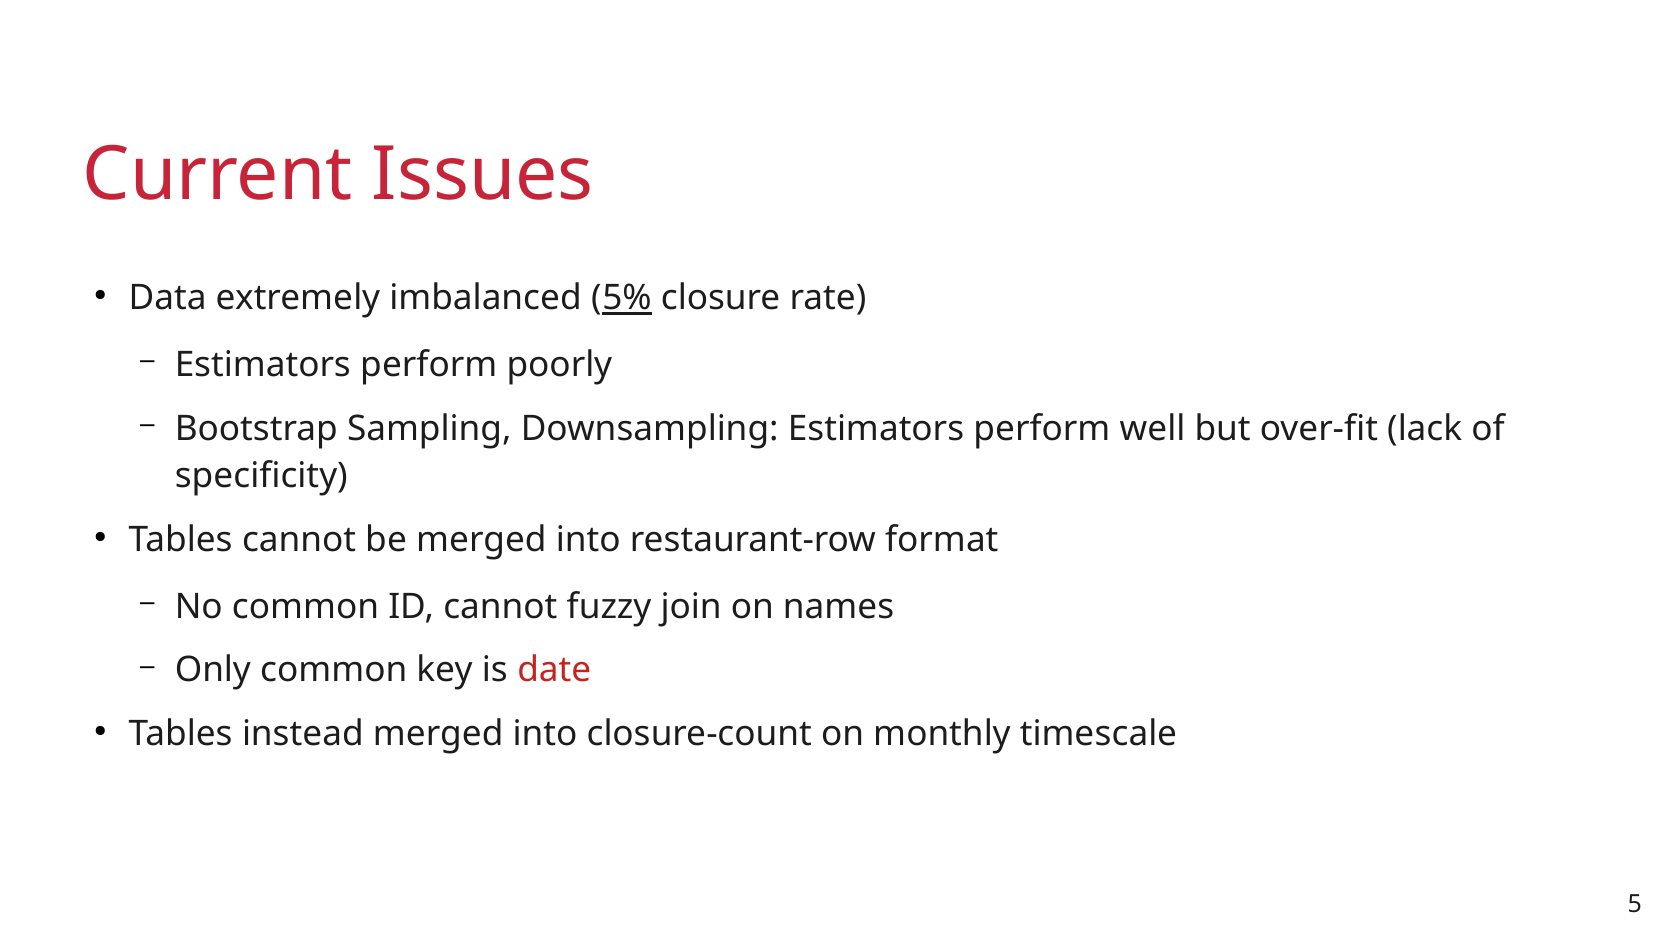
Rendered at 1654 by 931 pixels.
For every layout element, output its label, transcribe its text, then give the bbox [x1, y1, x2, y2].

title Current Issues [82, 92, 1571, 249]
list Data extremely imbalanced (5% closure rate) Estimators perform poorly Bootstrap Sampling, Downsampling: Estimators perform well but over-fit (lack of specificity) Tables cannot be merged into restaurant-row format No common ID, cannot fuzzy join on names Only common key is date Tables instead merged into closure-count on monthly timescale [82, 271, 1571, 758]
